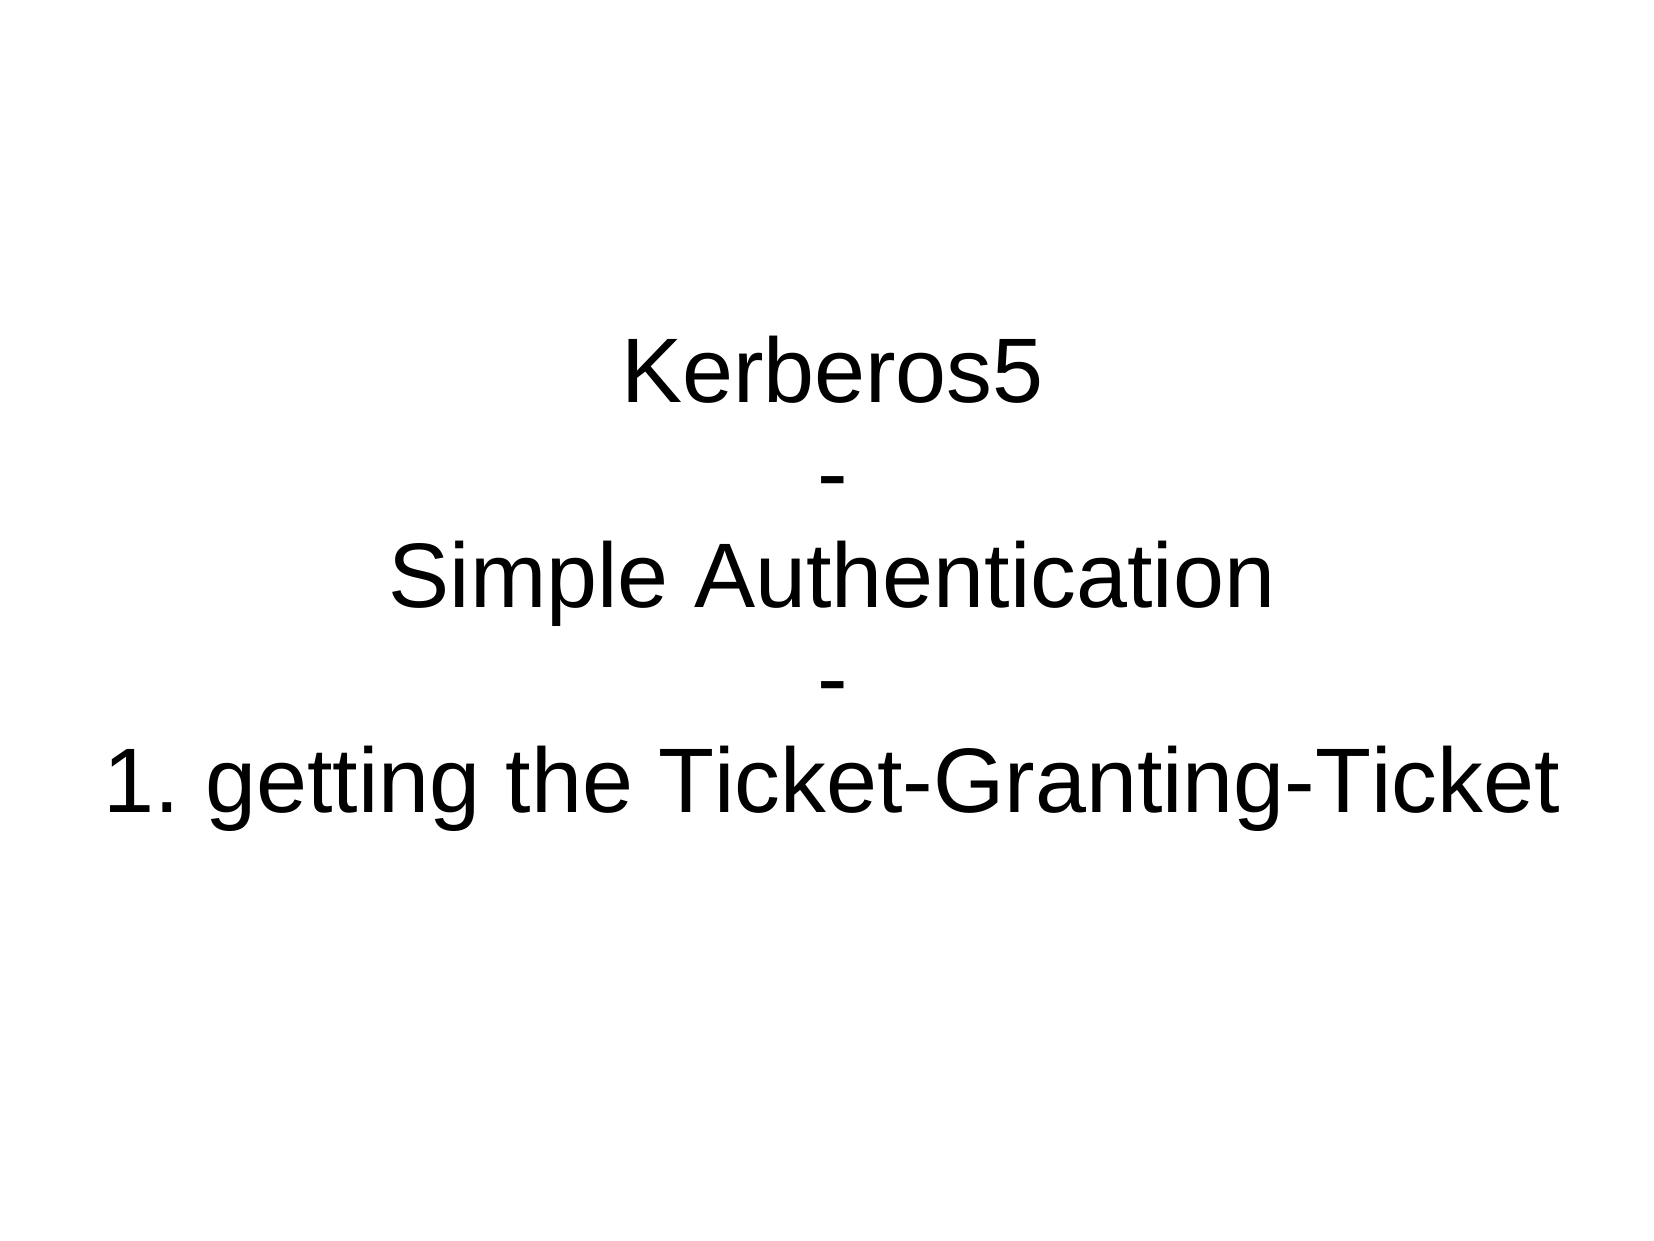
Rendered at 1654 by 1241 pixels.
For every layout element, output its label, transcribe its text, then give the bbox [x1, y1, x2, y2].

title Kerberos5 - Simple Authentication - 1. getting the Ticket-Granting-Ticket [88, 319, 1577, 832]
